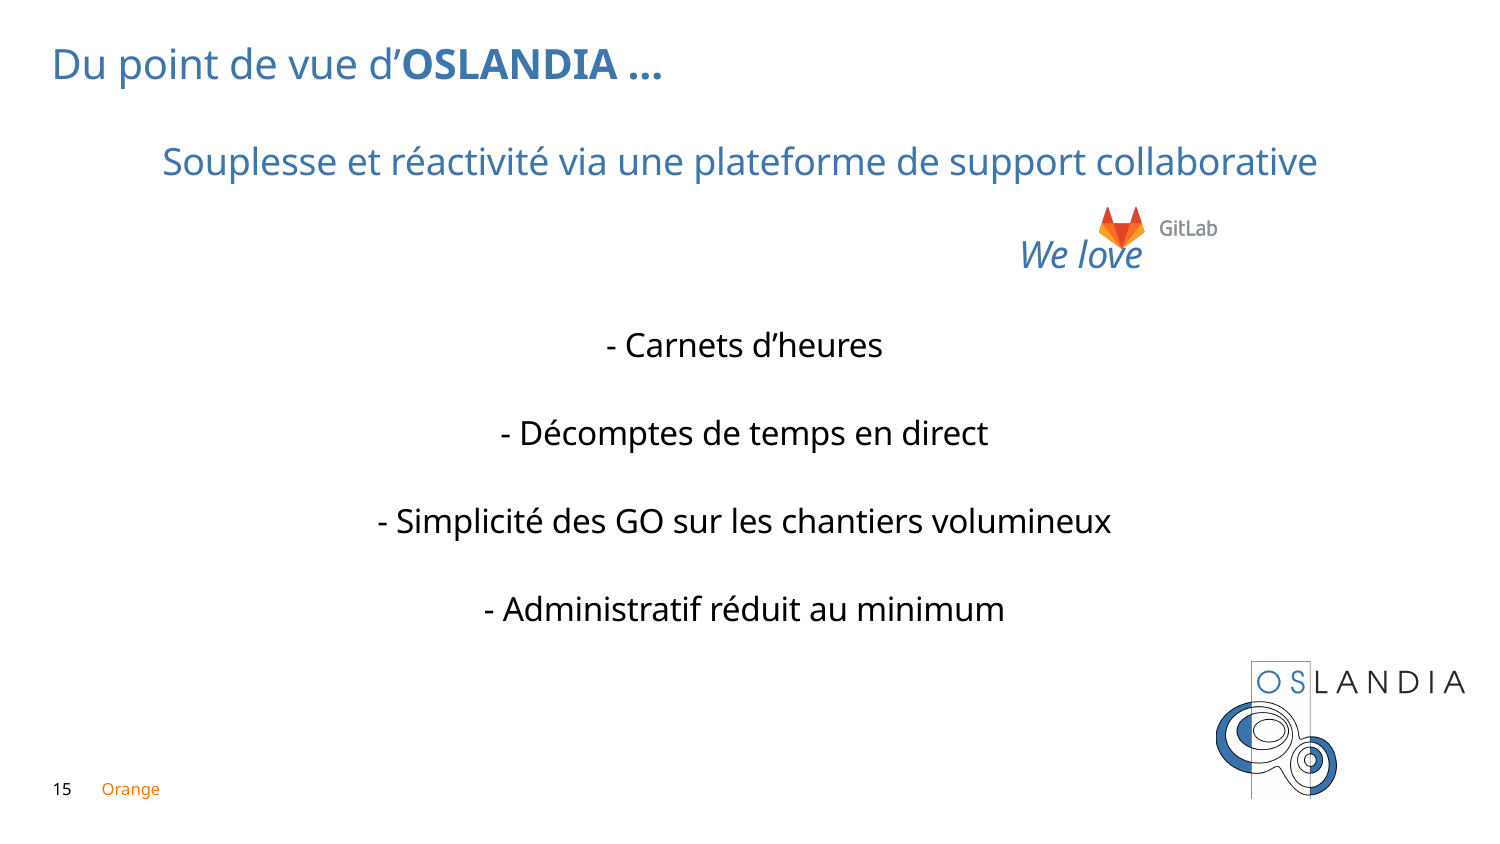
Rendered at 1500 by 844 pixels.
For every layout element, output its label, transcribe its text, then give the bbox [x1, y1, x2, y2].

list Souplesse et réactivité via une plateforme de support collaborative We love - Carnets d’heures - Décomptes de temps en direct - Simplicité des GO sur les chantiers volumineux - Administratif réduit au minimum [100, 166, 1390, 747]
picture [1216, 661, 1465, 799]
picture [1099, 207, 1217, 250]
title Du point de vue d’OSLANDIA … [51, 43, 1449, 166]
